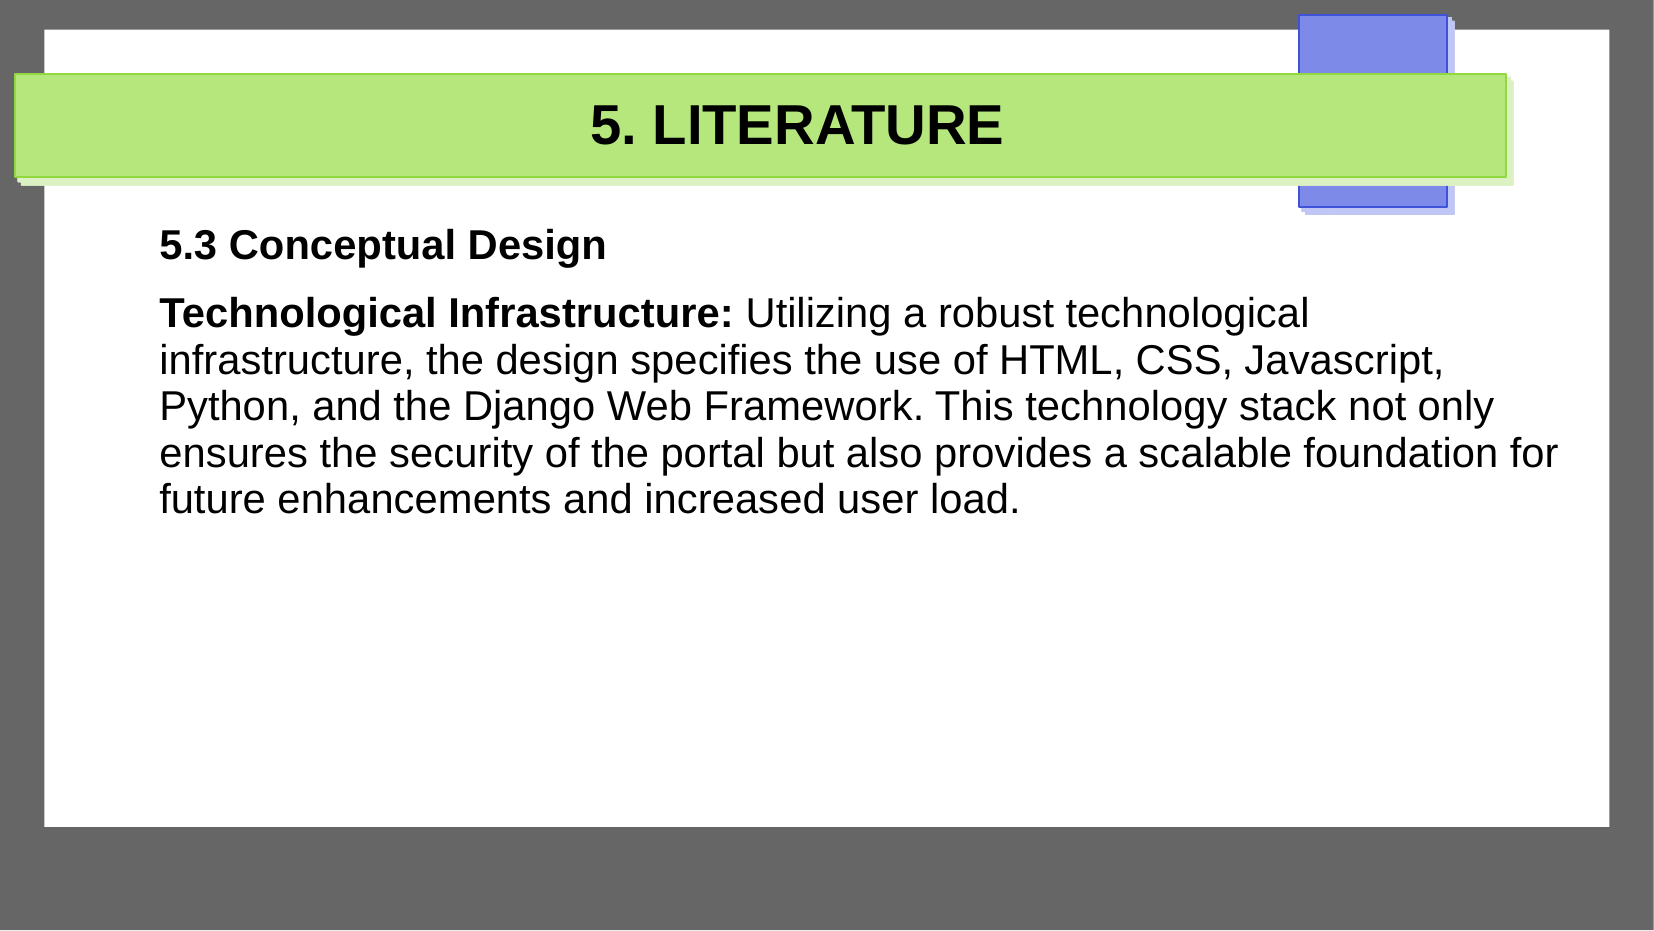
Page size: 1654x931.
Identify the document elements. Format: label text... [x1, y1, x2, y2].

list 5.3 Conceptual Design Technological Infrastructure: Utilizing a robust technological infrastructure, the design specifies the use of HTML, CSS, Javascript, Python, and the Django Web Framework. This technology stack not only ensures the security of the portal but also provides a scalable foundation for future enhancements and increased user load. [88, 221, 1565, 813]
title 5. LITERATURE [88, 73, 1506, 178]
